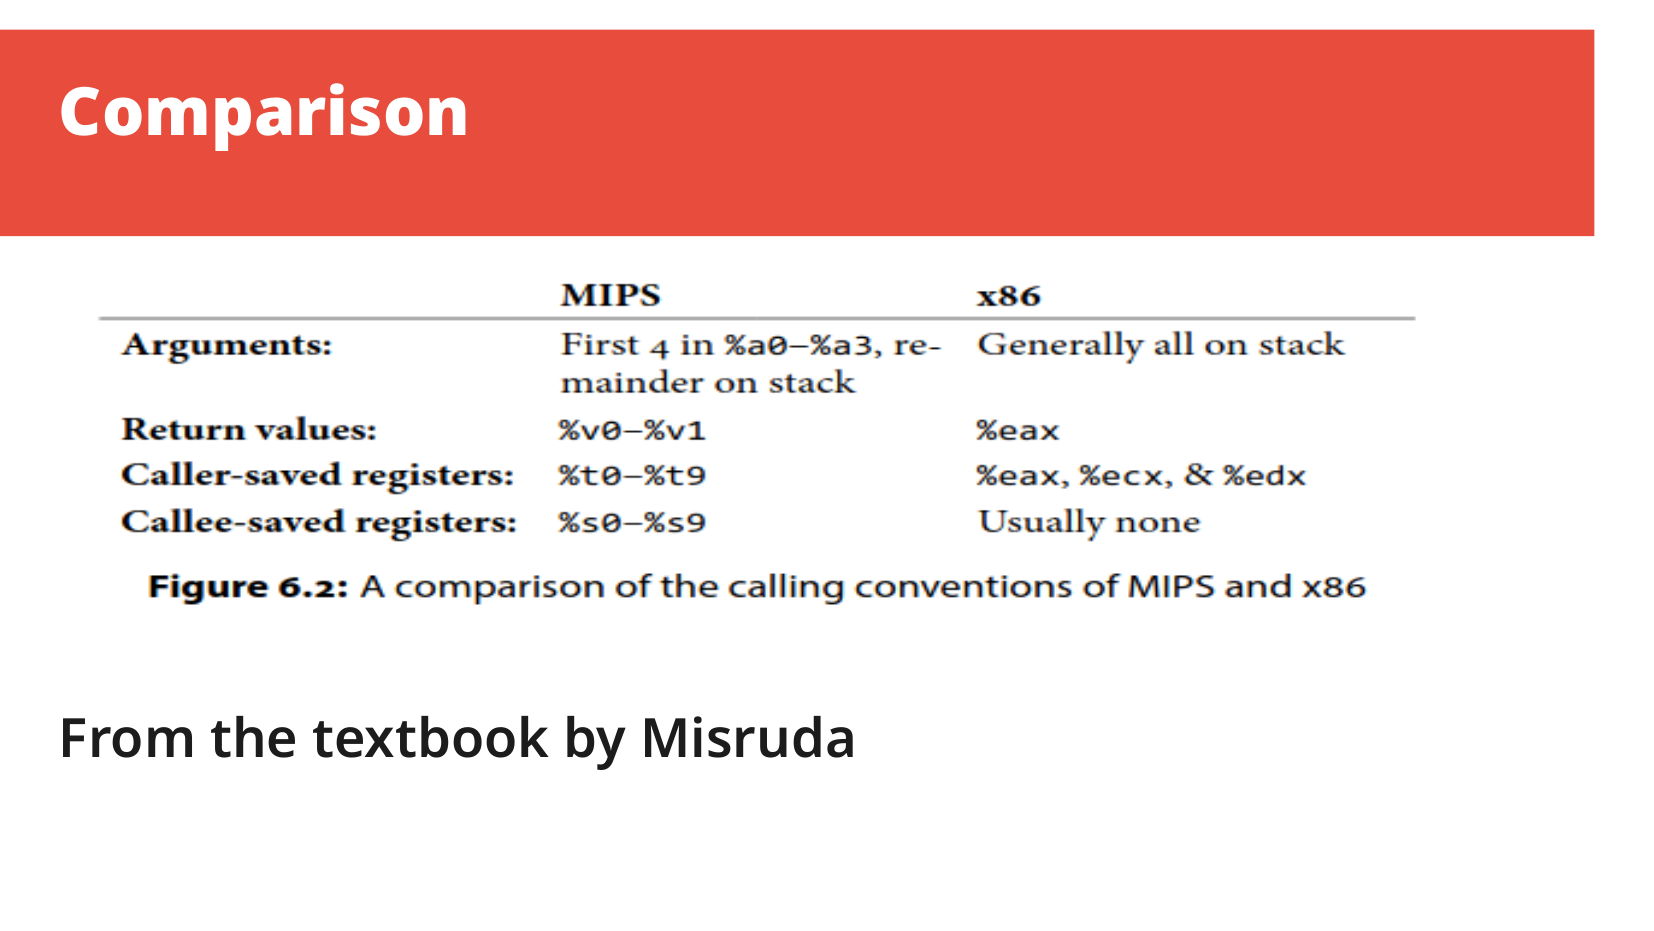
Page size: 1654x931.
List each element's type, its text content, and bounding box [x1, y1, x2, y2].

list From the textbook by Misruda [59, 699, 1565, 820]
picture [70, 261, 1510, 641]
title Comparison [59, 44, 1595, 156]
